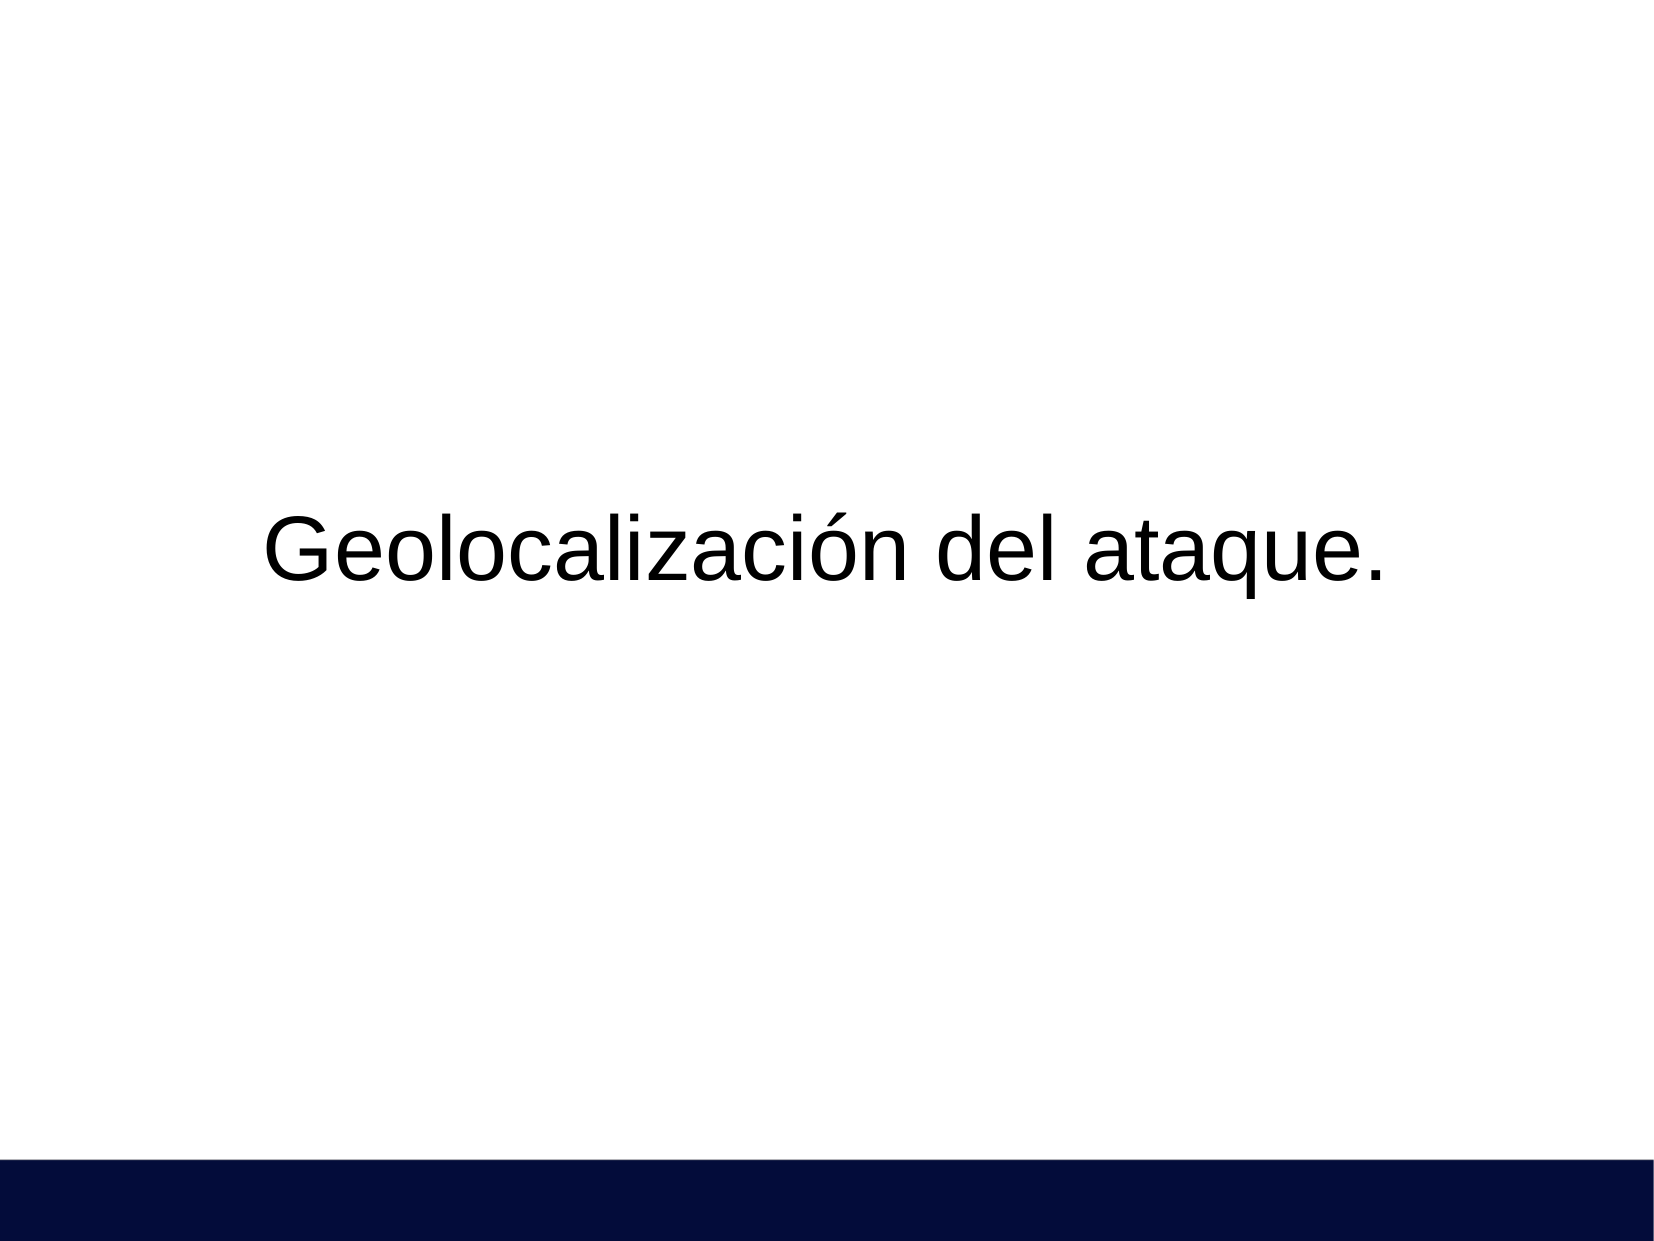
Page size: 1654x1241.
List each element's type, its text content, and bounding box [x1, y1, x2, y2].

title Geolocalización del ataque. [82, 445, 1571, 653]
picture [0, 0, 1654, 1241]
